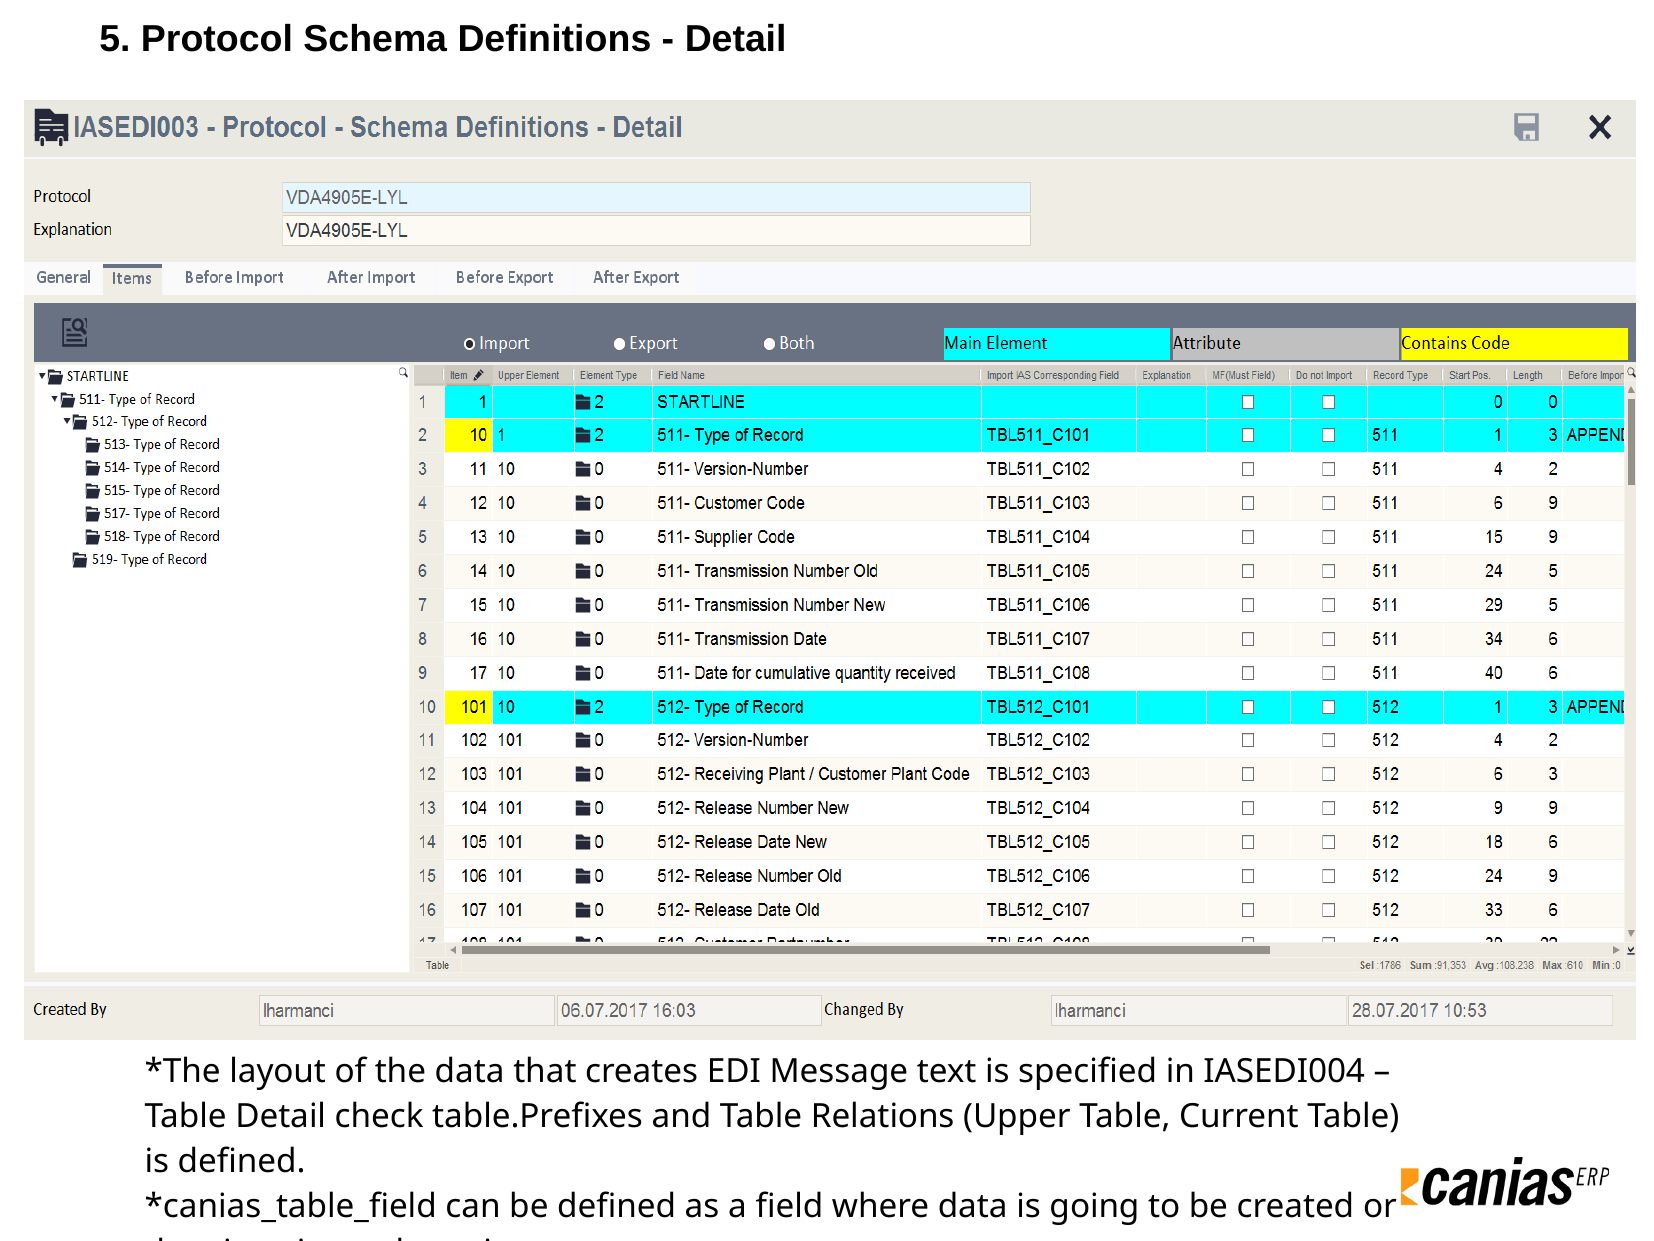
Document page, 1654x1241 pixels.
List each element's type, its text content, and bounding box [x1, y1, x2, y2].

text_box 5. Protocol Schema Definitions - Detail [10, 6, 1624, 65]
text_box *The layout of the data that creates EDI Message text is specified in IASEDI004 – Table Detail check table.Prefixes and Table Relations (Upper Table, Current Table) is defined. *canias_table_field can be defined as a field where data is going to be created or data is going to be written. [129, 1040, 1422, 1241]
picture [1422, 1139, 1635, 1223]
picture [24, 100, 1636, 1040]
